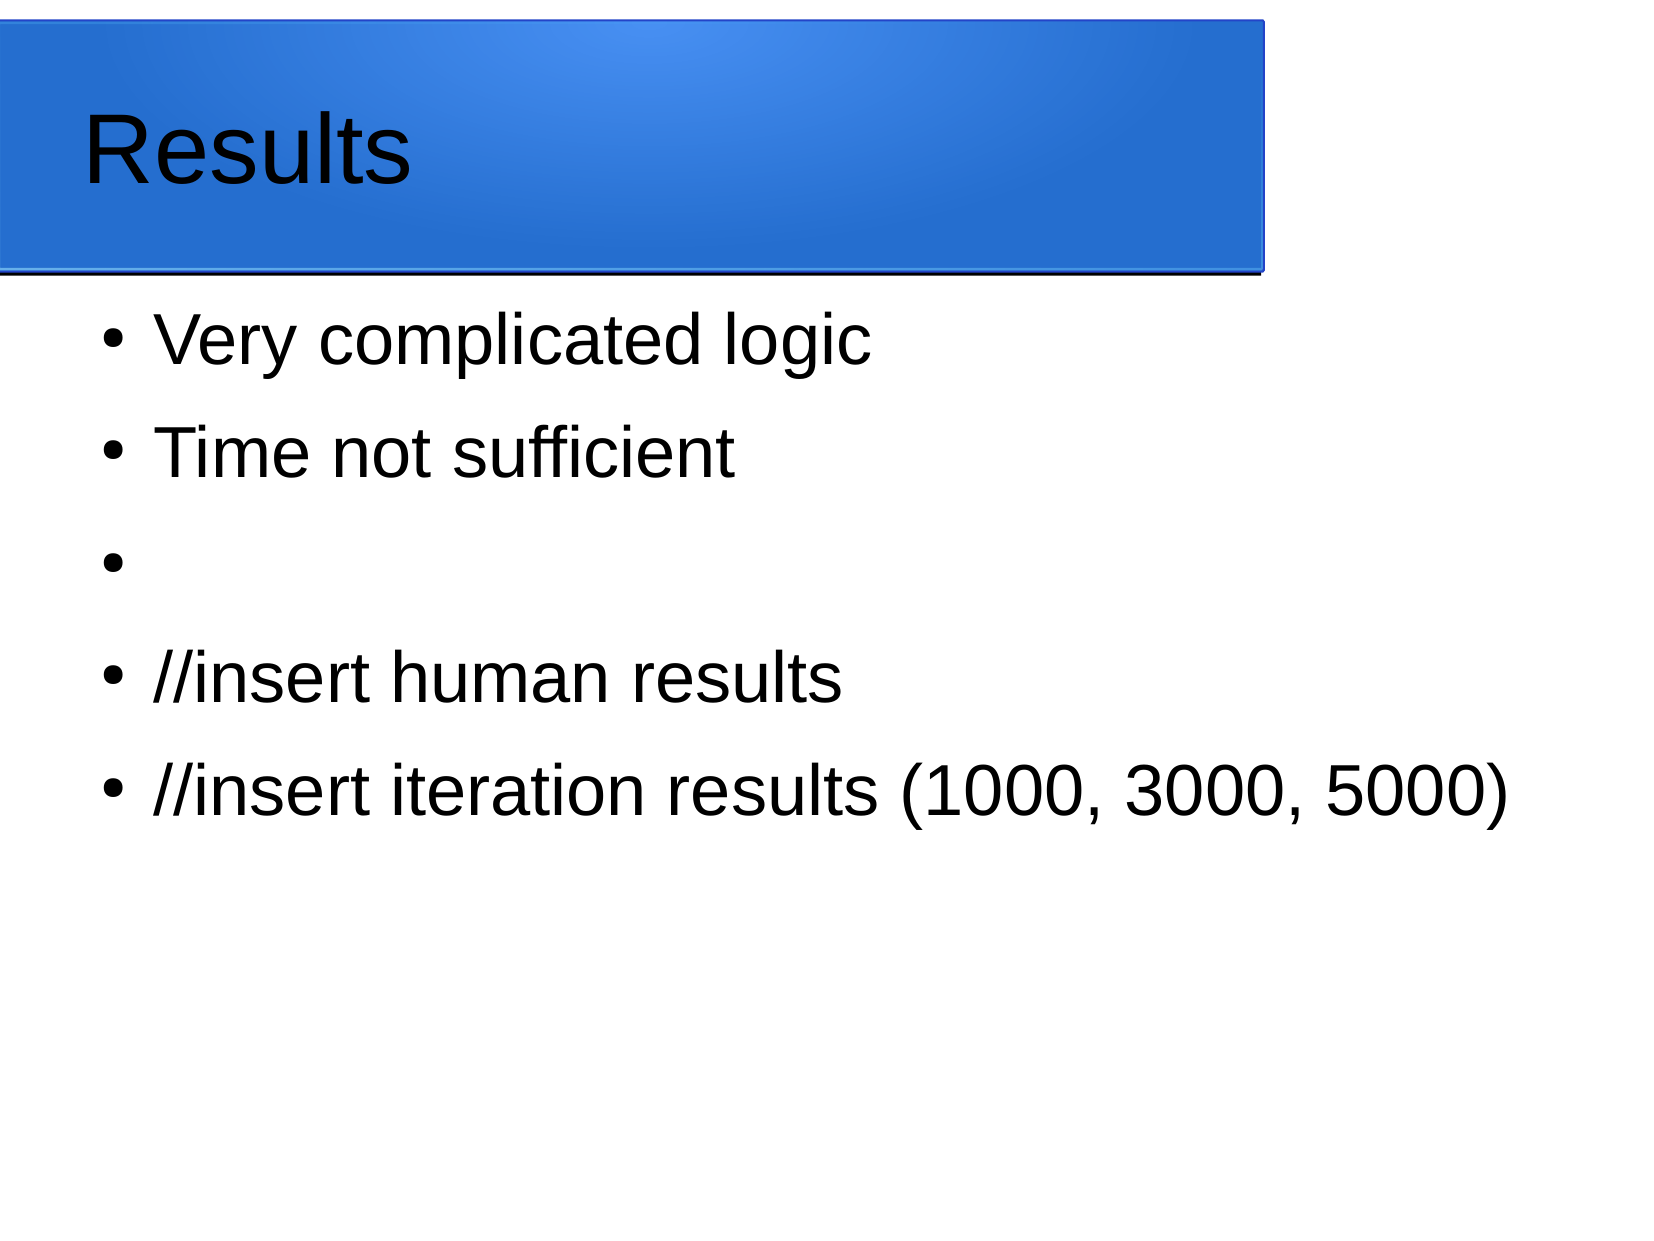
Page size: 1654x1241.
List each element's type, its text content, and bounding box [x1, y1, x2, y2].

title Results [82, 47, 1235, 252]
list Very complicated logic Time not sufficient //insert human results //insert iteration results (1000, 3000, 5000) [82, 299, 1571, 1019]
